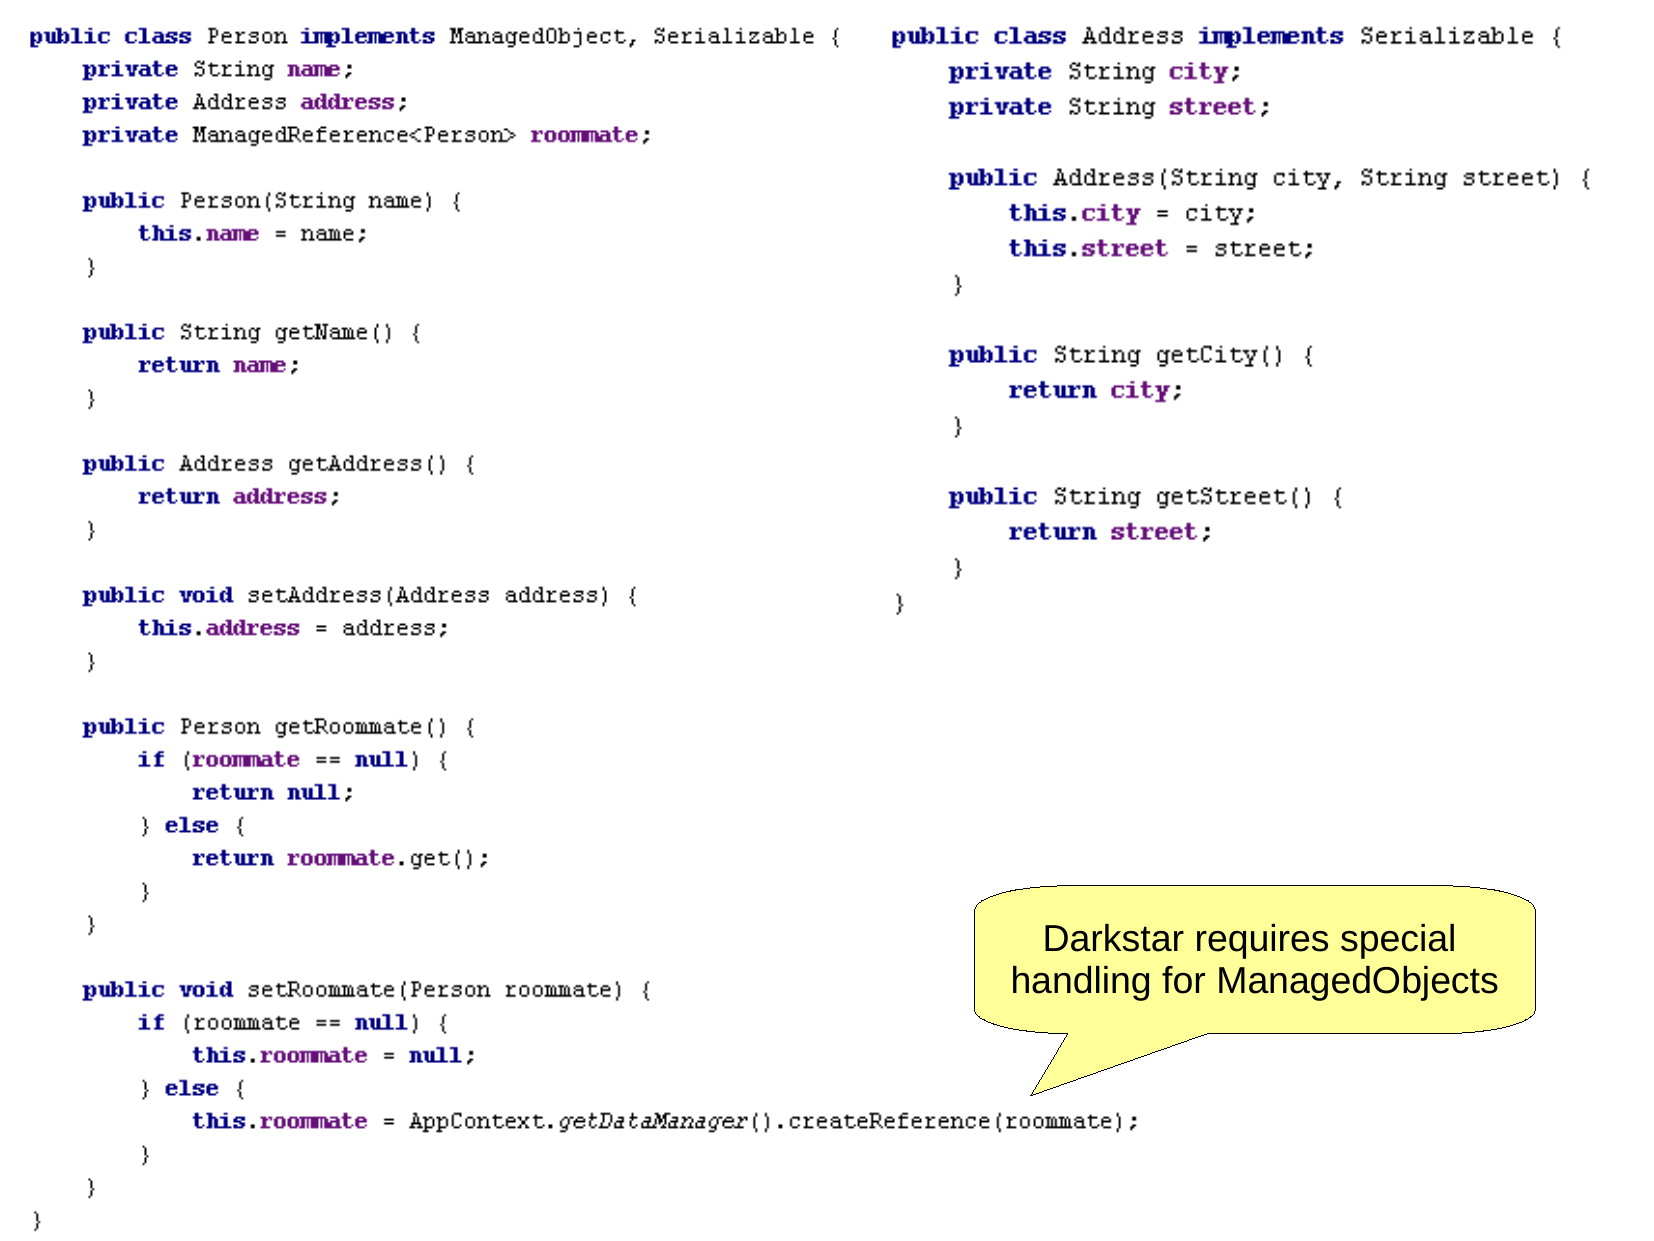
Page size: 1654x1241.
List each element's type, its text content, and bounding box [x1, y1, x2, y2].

text_box Darkstar requires special handling for ManagedObjects [974, 885, 1536, 1096]
picture [29, 11, 1625, 1239]
